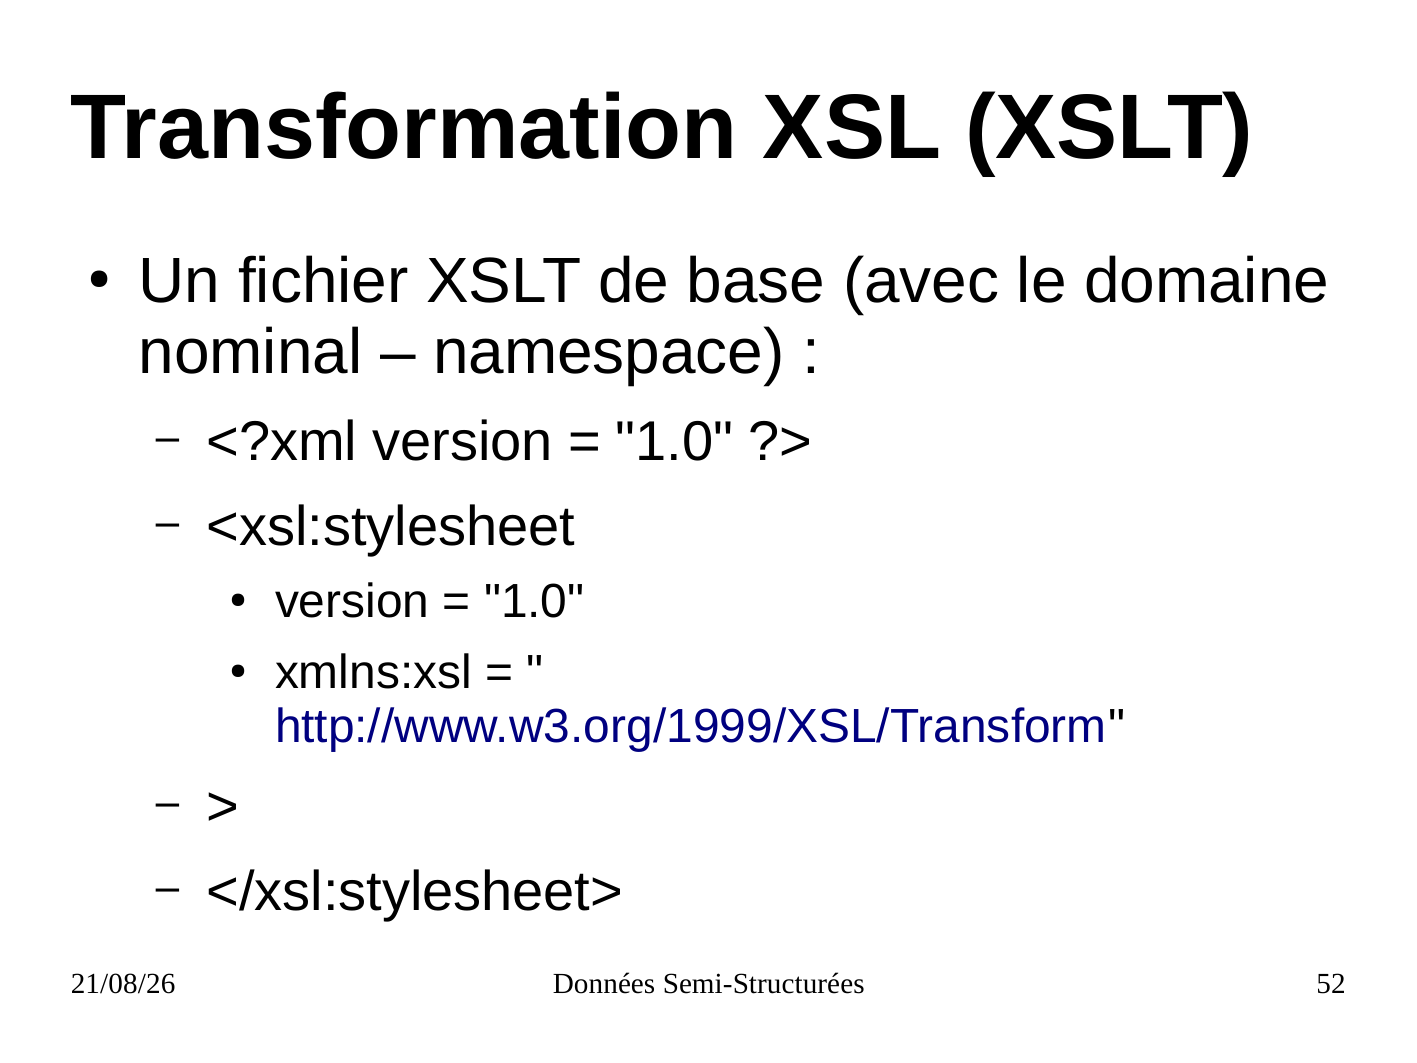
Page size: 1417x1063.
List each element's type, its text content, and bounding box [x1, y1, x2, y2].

list Un fichier XSLT de base (avec le domaine nominal – namespace) : <?xml version = "1.0" ?> <xsl:stylesheet version = "1.0" xmlns:xsl = "http://www.w3.org/1999/XSL/Transform" > </xsl:stylesheet> [70, 244, 1346, 925]
title Transformation XSL (XSLT) [70, 42, 1346, 212]
